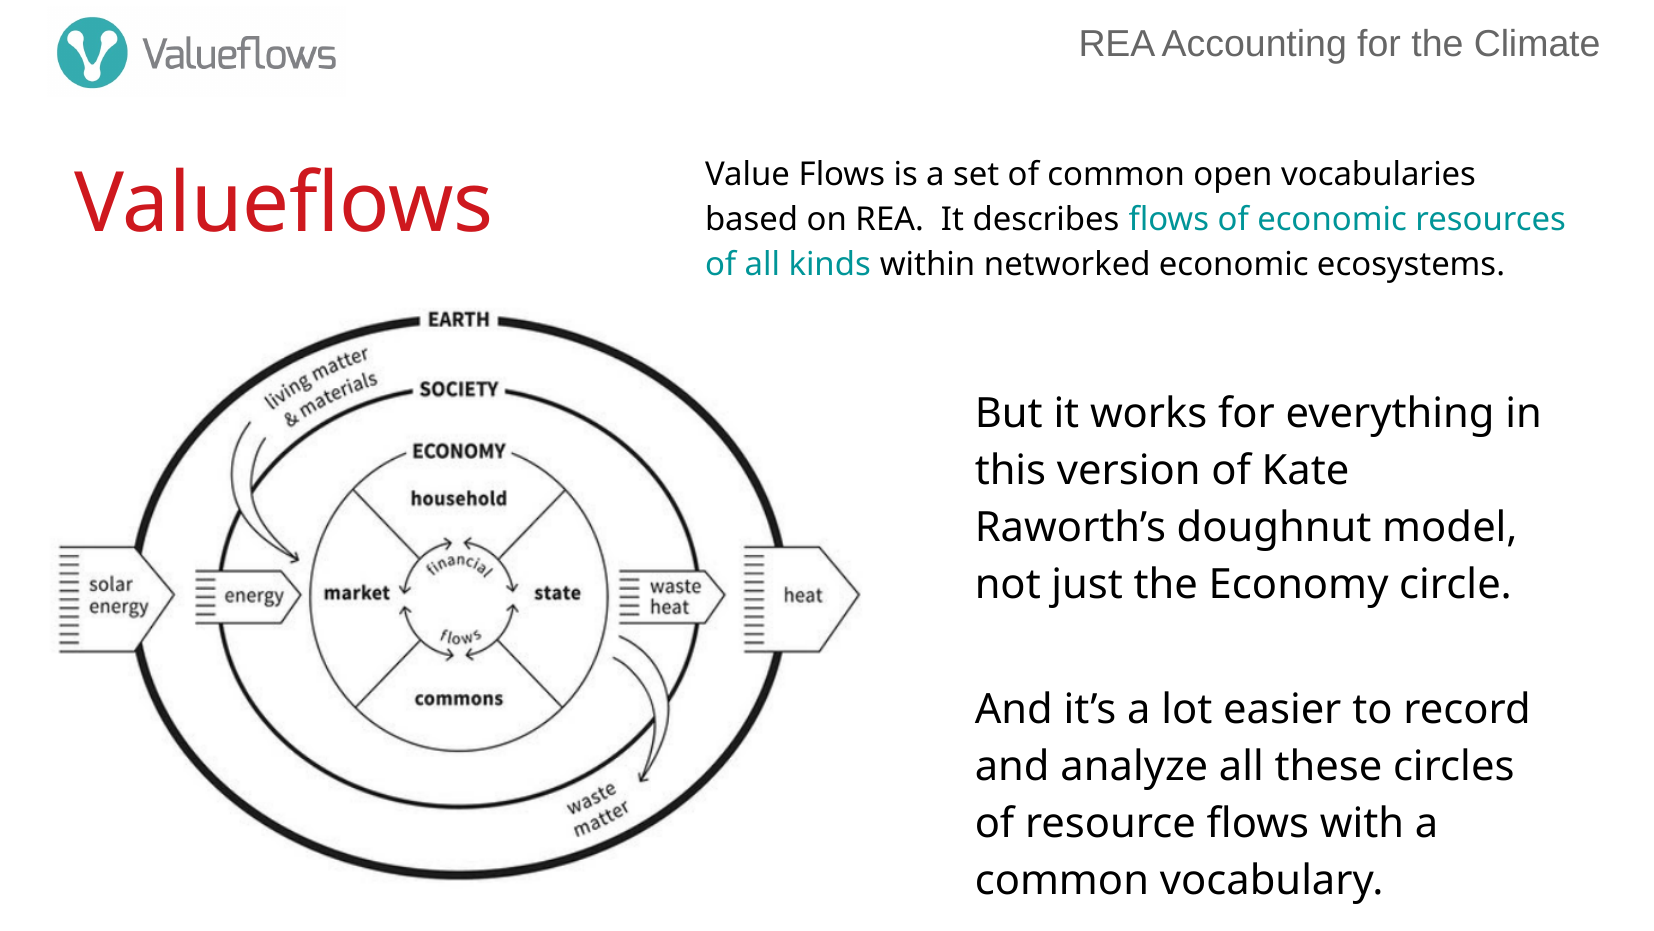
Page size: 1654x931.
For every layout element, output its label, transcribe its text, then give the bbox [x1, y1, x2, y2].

text_box REA Accounting for the Climate [1063, 14, 1630, 72]
list Value Flows is a set of common open vocabularies based on REA. It describes flows of economic resources of all kinds within networked economic ecosystems. [705, 150, 1576, 331]
picture [47, 6, 346, 97]
text_box But it works for everything in this version of Kate Raworth’s doughnut model, not just the Economy circle. And it’s a lot easier to record and analyze all these circles of resource flows with a common vocabulary. [960, 375, 1561, 873]
text_box Valueflows [60, 135, 811, 234]
picture [19, 267, 892, 902]
